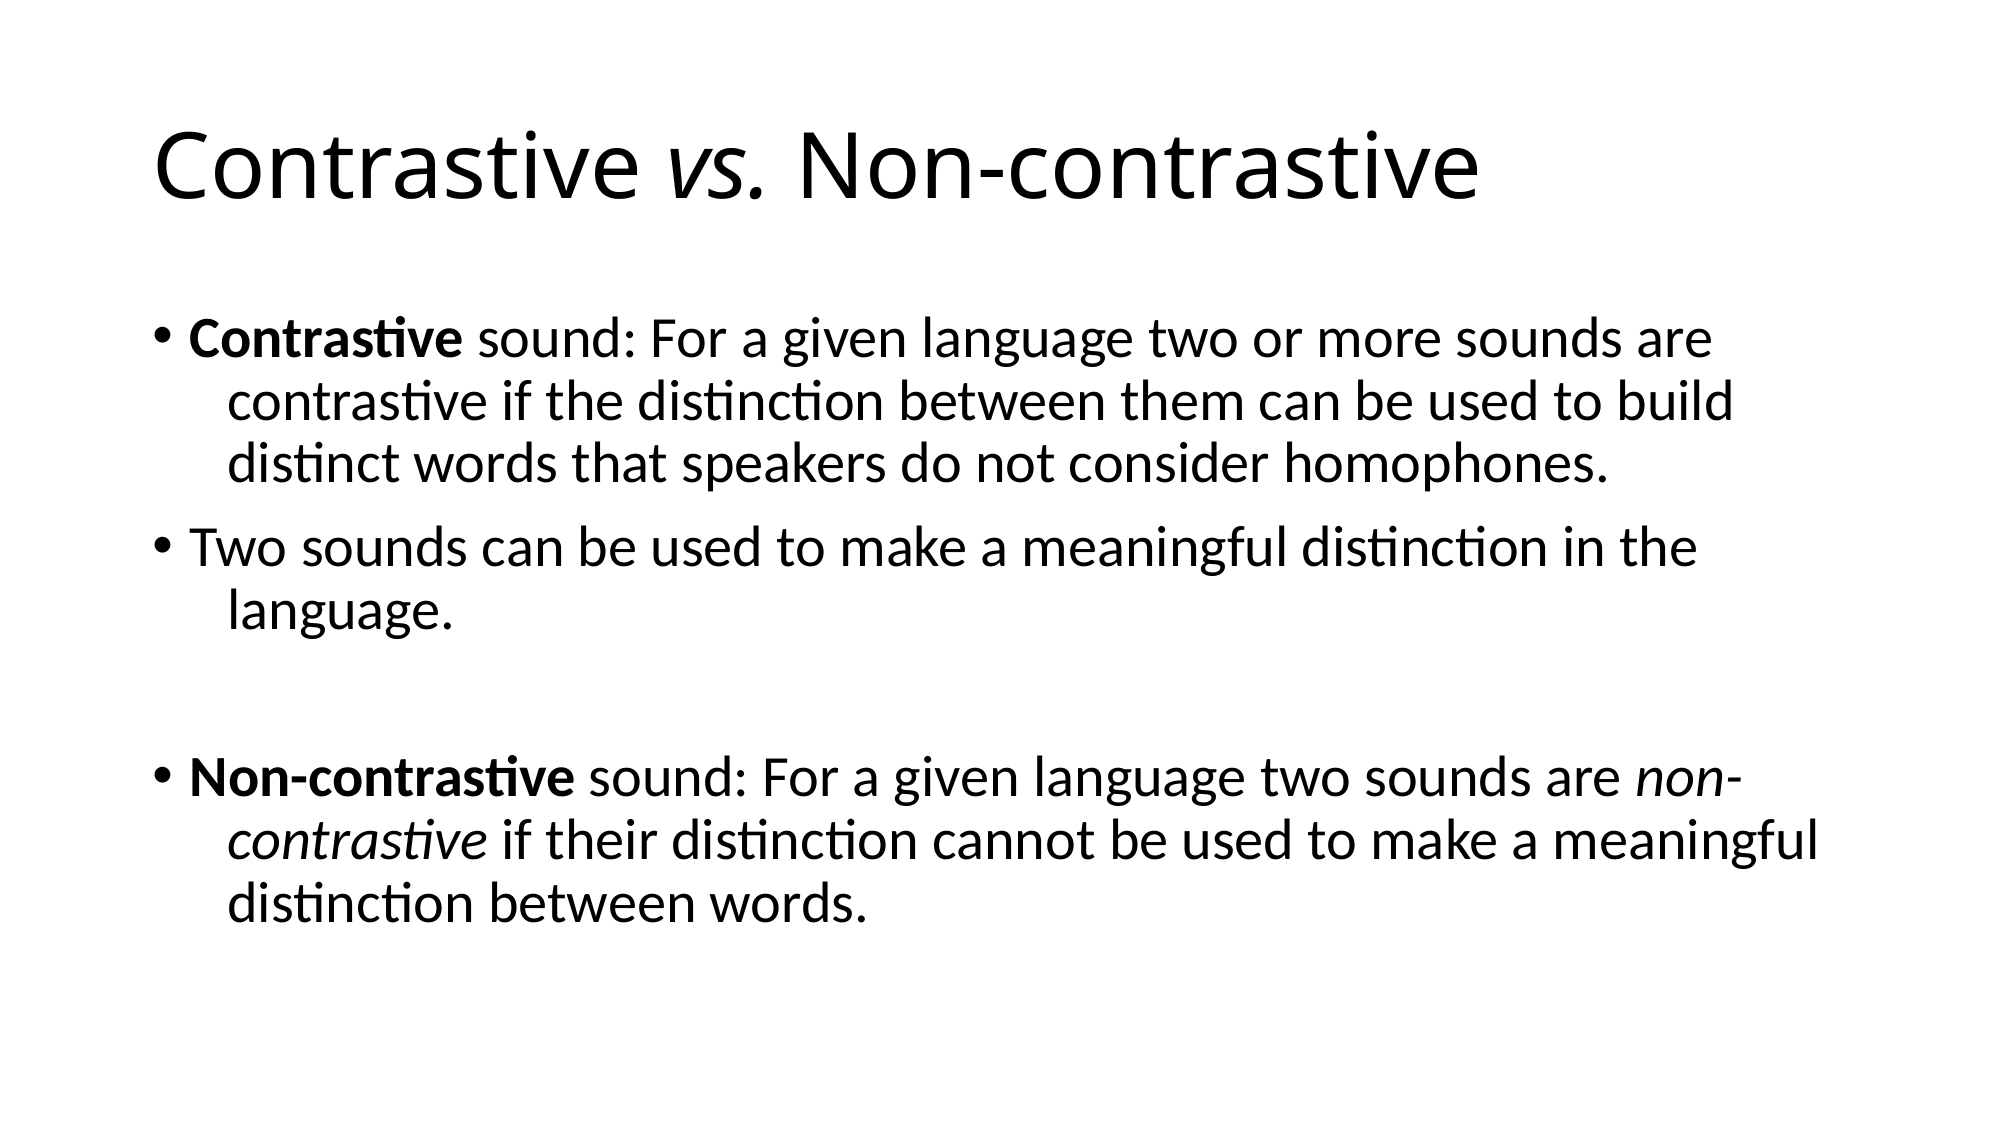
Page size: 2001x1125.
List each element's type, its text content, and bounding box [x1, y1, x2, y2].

title Contrastive vs. Non-contrastive [137, 59, 1863, 278]
list Contrastive sound: For a given language two or more sounds are contrastive if the distinction between them can be used to build distinct words that speakers do not consider homophones. Two sounds can be used to make a meaningful distinction in the language. Non-contrastive sound: For a given language two sounds are non-contrastive if their distinction cannot be used to make a meaningful distinction between words. [137, 299, 1863, 1014]
